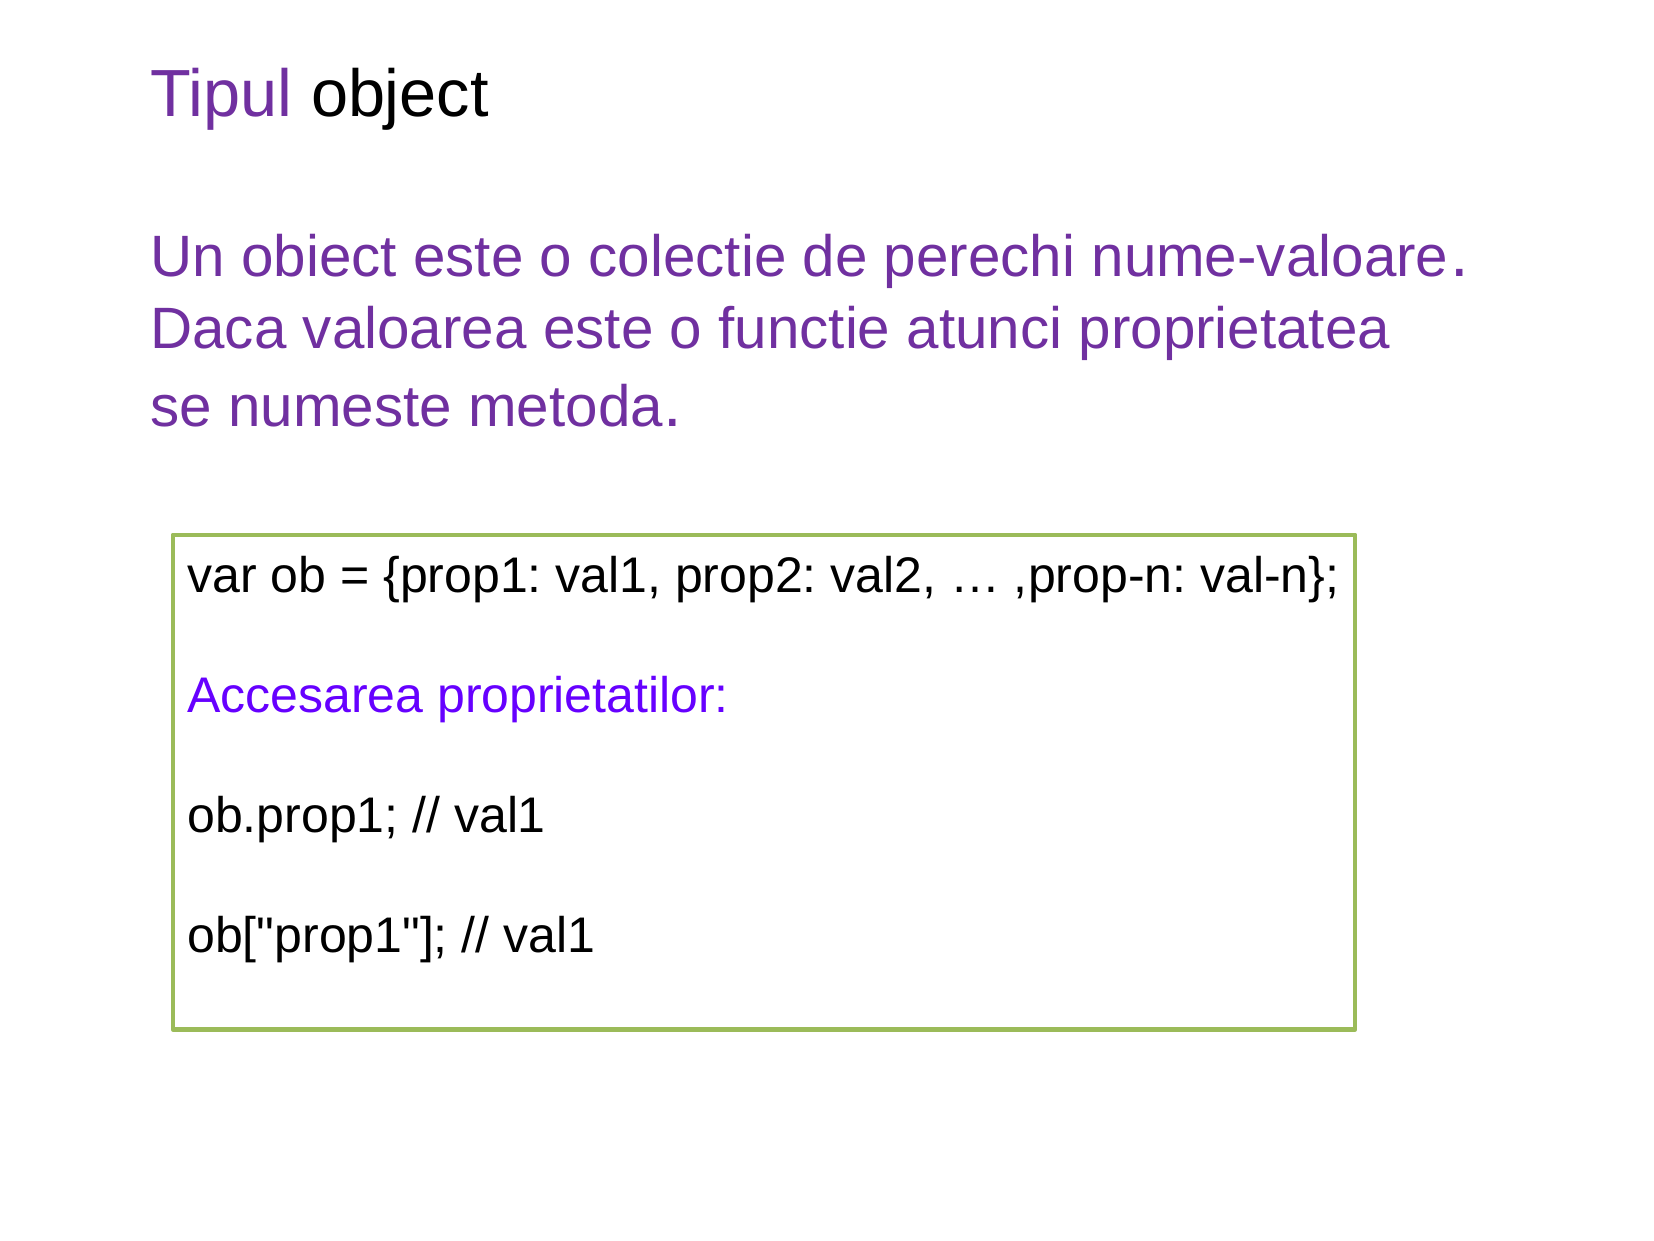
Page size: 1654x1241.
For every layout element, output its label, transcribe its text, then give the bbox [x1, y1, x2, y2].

text_box Tipul object Un obiect este o colectie de perechi nume-valoare. Daca valoarea este o functie atunci proprietatea se numeste metoda. [135, 42, 1484, 448]
text_box var ob = {prop1: val1, prop2: val2, … ,prop-n: val-n}; Accesarea proprietatilor: ob.prop1; // val1 ob["prop1"]; // val1 [172, 534, 1356, 1030]
